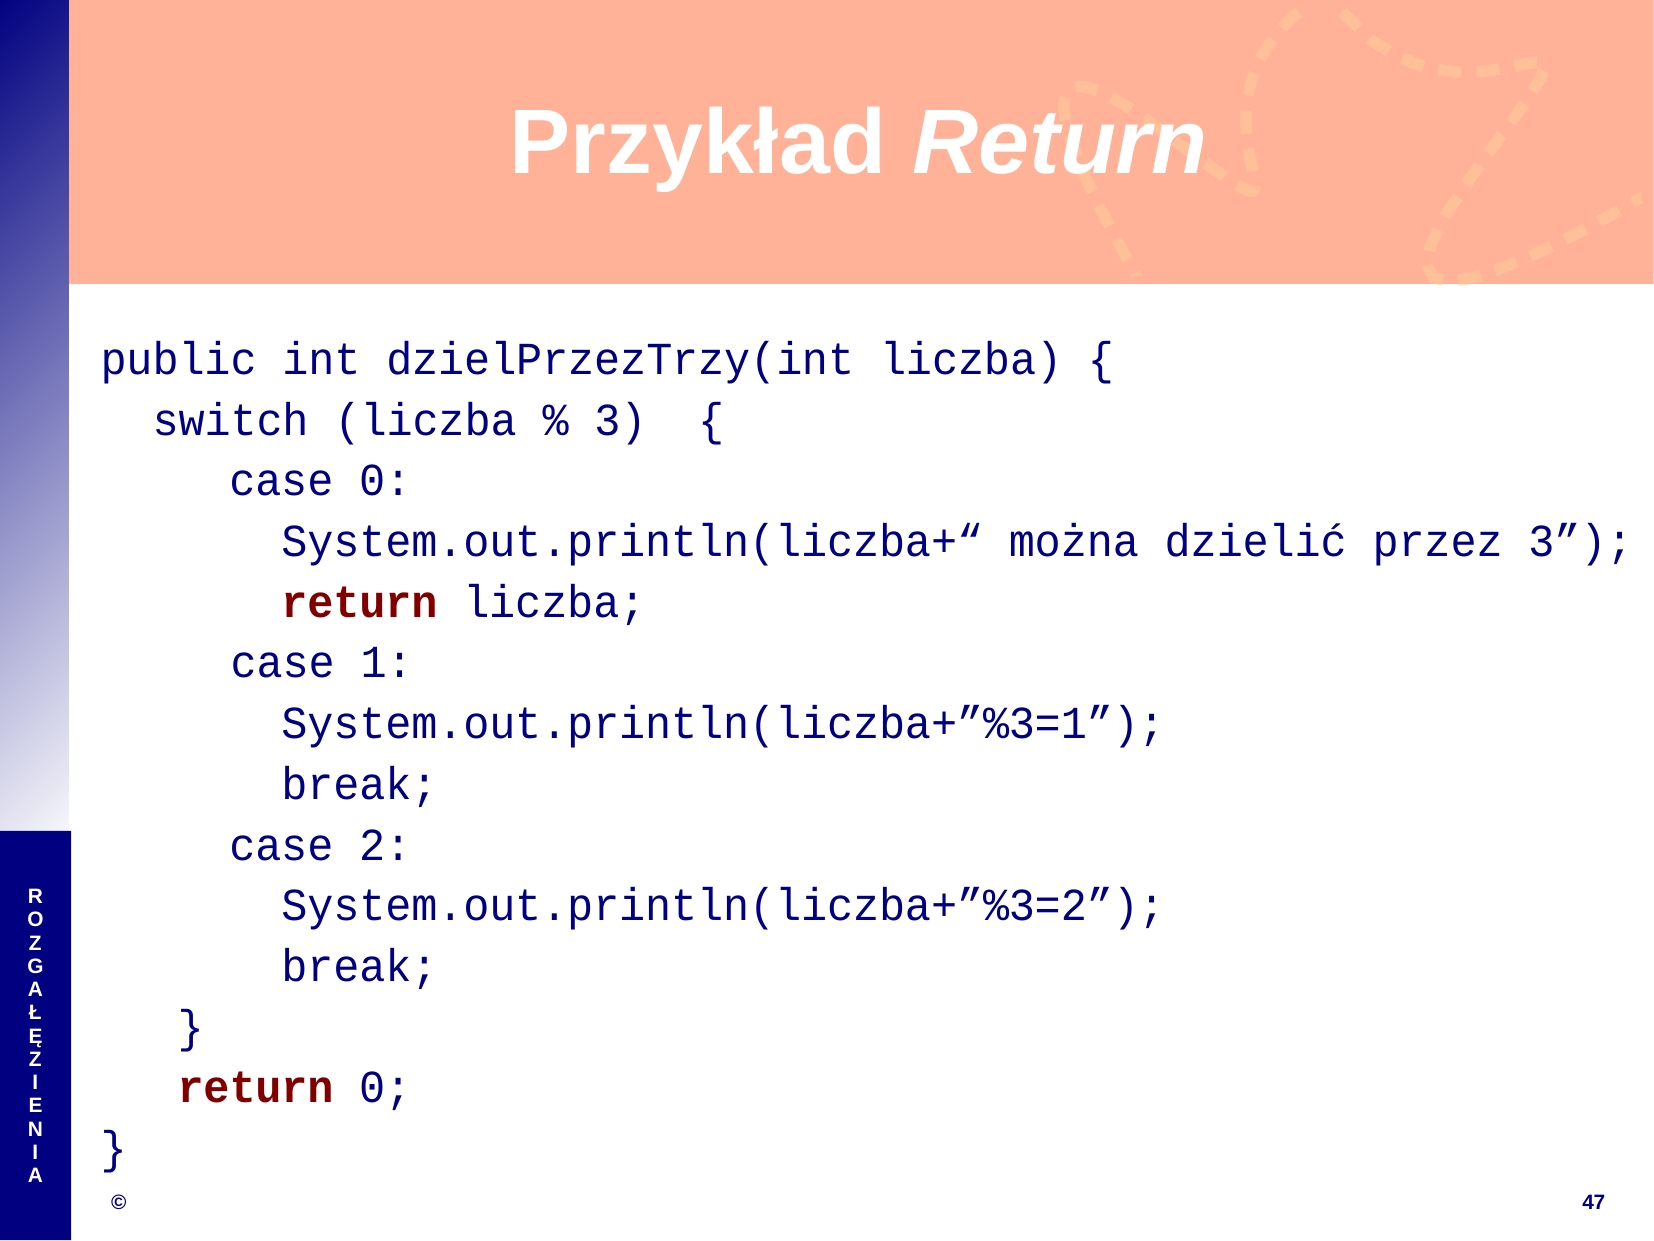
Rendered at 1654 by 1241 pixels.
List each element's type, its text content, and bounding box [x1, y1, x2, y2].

title Przykład Return [101, 37, 1617, 246]
text_box R O Z G A Ł Ę Z I E N I A [0, 830, 71, 1241]
list public int dzielPrzezTrzy(int liczba) { switch (liczba % 3) { case 0: System.out.println(liczba+“ można dzielić przez 3”); return liczba; case 1: System.out.println(liczba+”%3=1”); break; case 2: System.out.println(liczba+”%3=2”); break; } return 0; } [82, 336, 1654, 1178]
